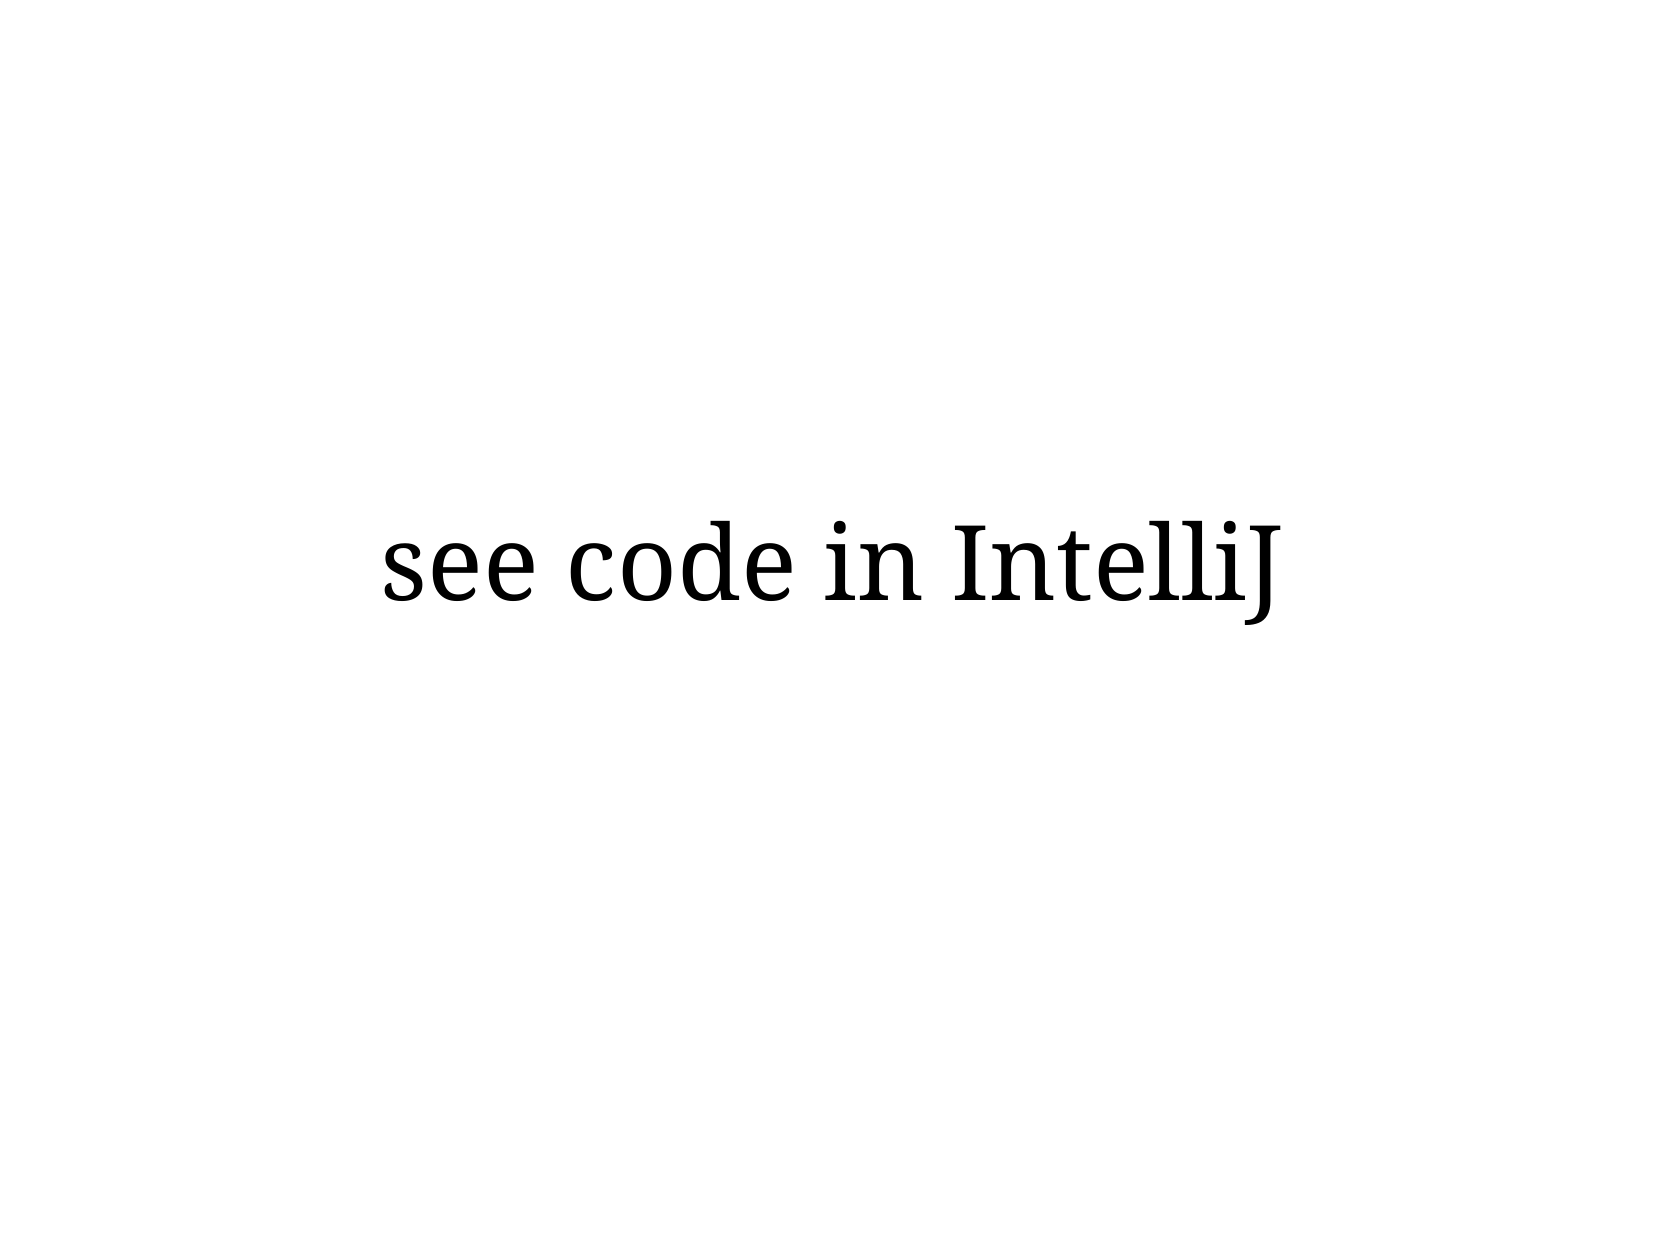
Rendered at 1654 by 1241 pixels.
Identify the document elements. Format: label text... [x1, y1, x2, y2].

text_box see code in IntelliJ [225, 488, 1441, 631]
